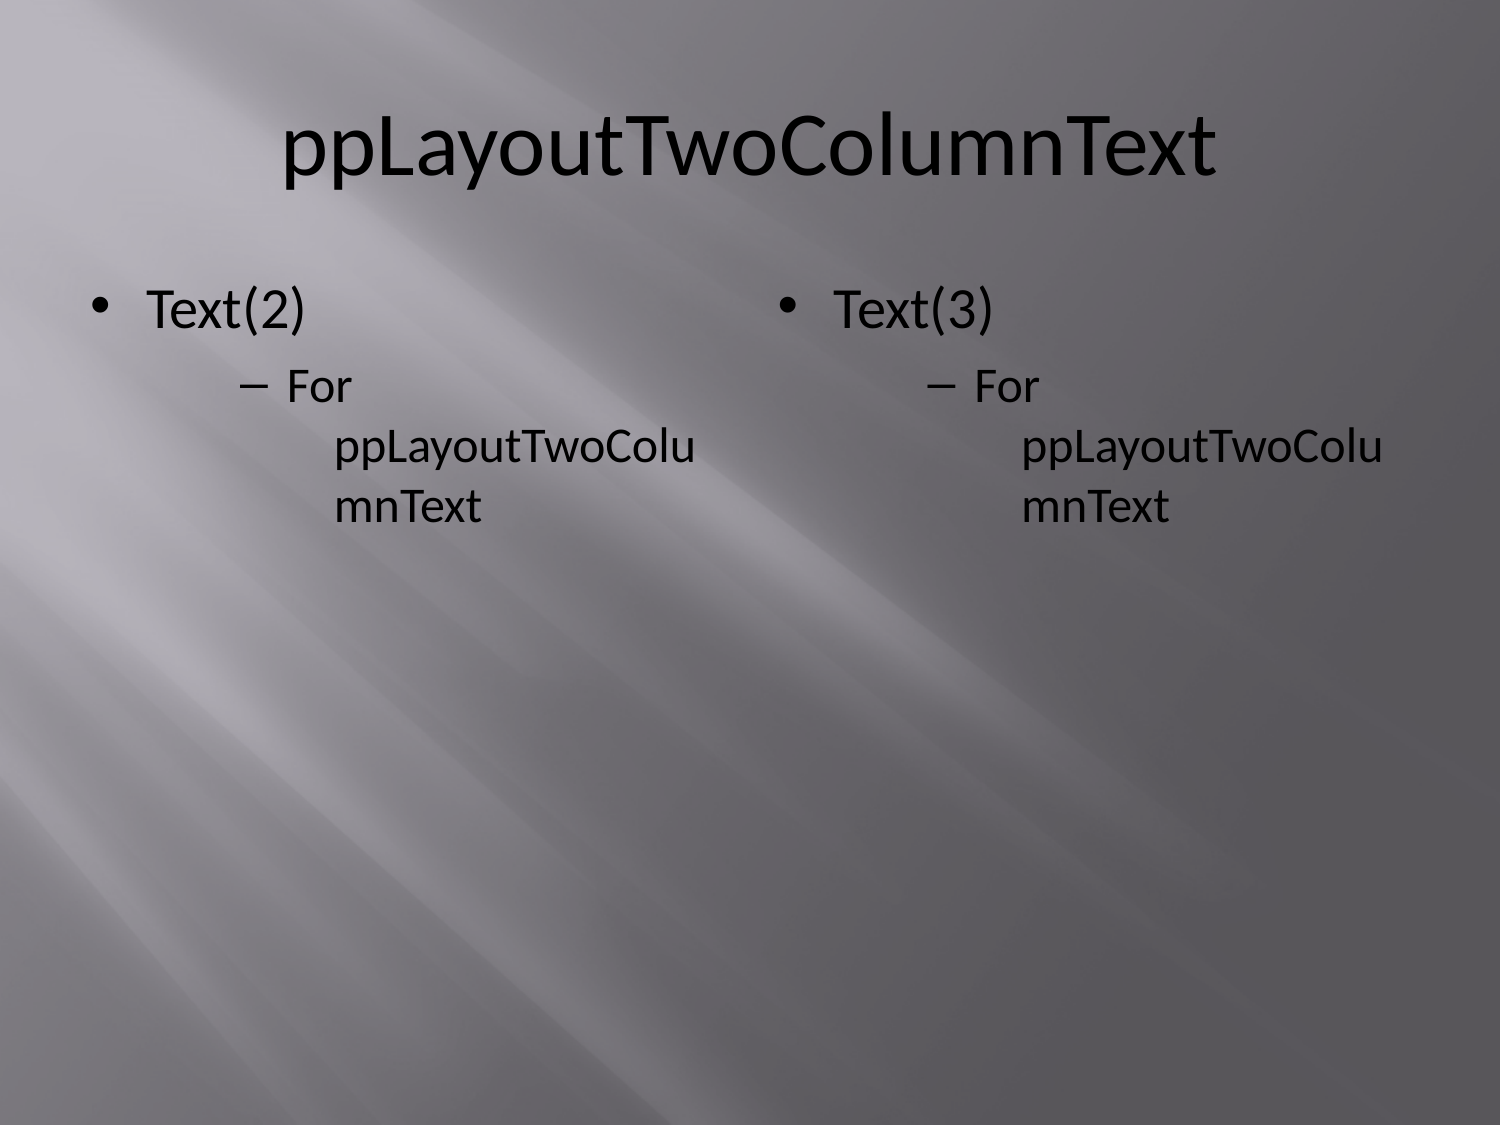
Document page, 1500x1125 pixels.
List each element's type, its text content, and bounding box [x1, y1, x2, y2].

list Text(2) For ppLayoutTwoColumnText [75, 262, 738, 1005]
list Text(3) For ppLayoutTwoColumnText [762, 262, 1426, 1005]
title ppLayoutTwoColumnText [75, 45, 1426, 233]
